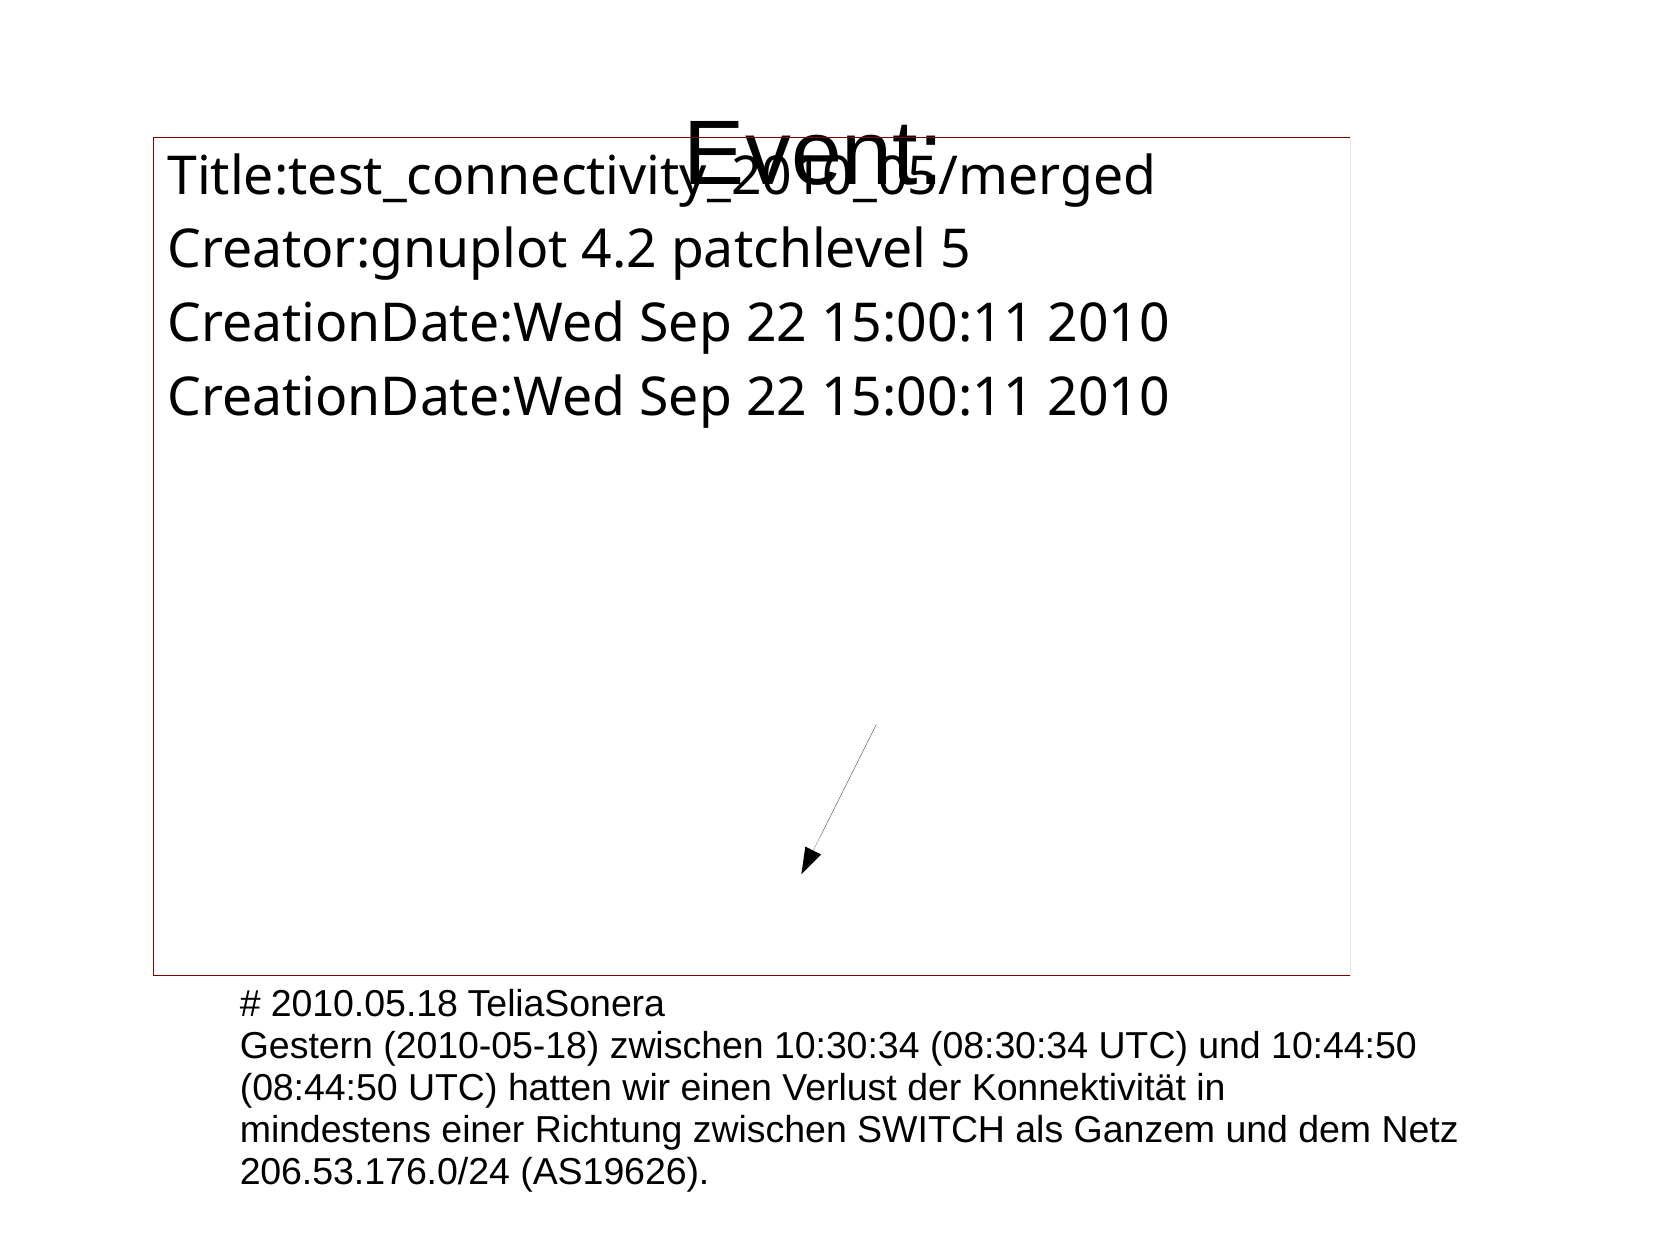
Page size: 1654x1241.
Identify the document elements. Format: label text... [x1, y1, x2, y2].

title Event: [82, 56, 1571, 250]
text_box # 2010.05.18 TeliaSonera Gestern (2010-05-18) zwischen 10:30:34 (08:30:34 UTC) und 10:44:50 (08:44:50 UTC) hatten wir einen Verlust der Konnektivität in mindestens einer Richtung zwischen SWITCH als Ganzem und dem Netz 206.53.176.0/24 (AS19626). [225, 975, 1538, 1201]
picture [150, 133, 1351, 976]
